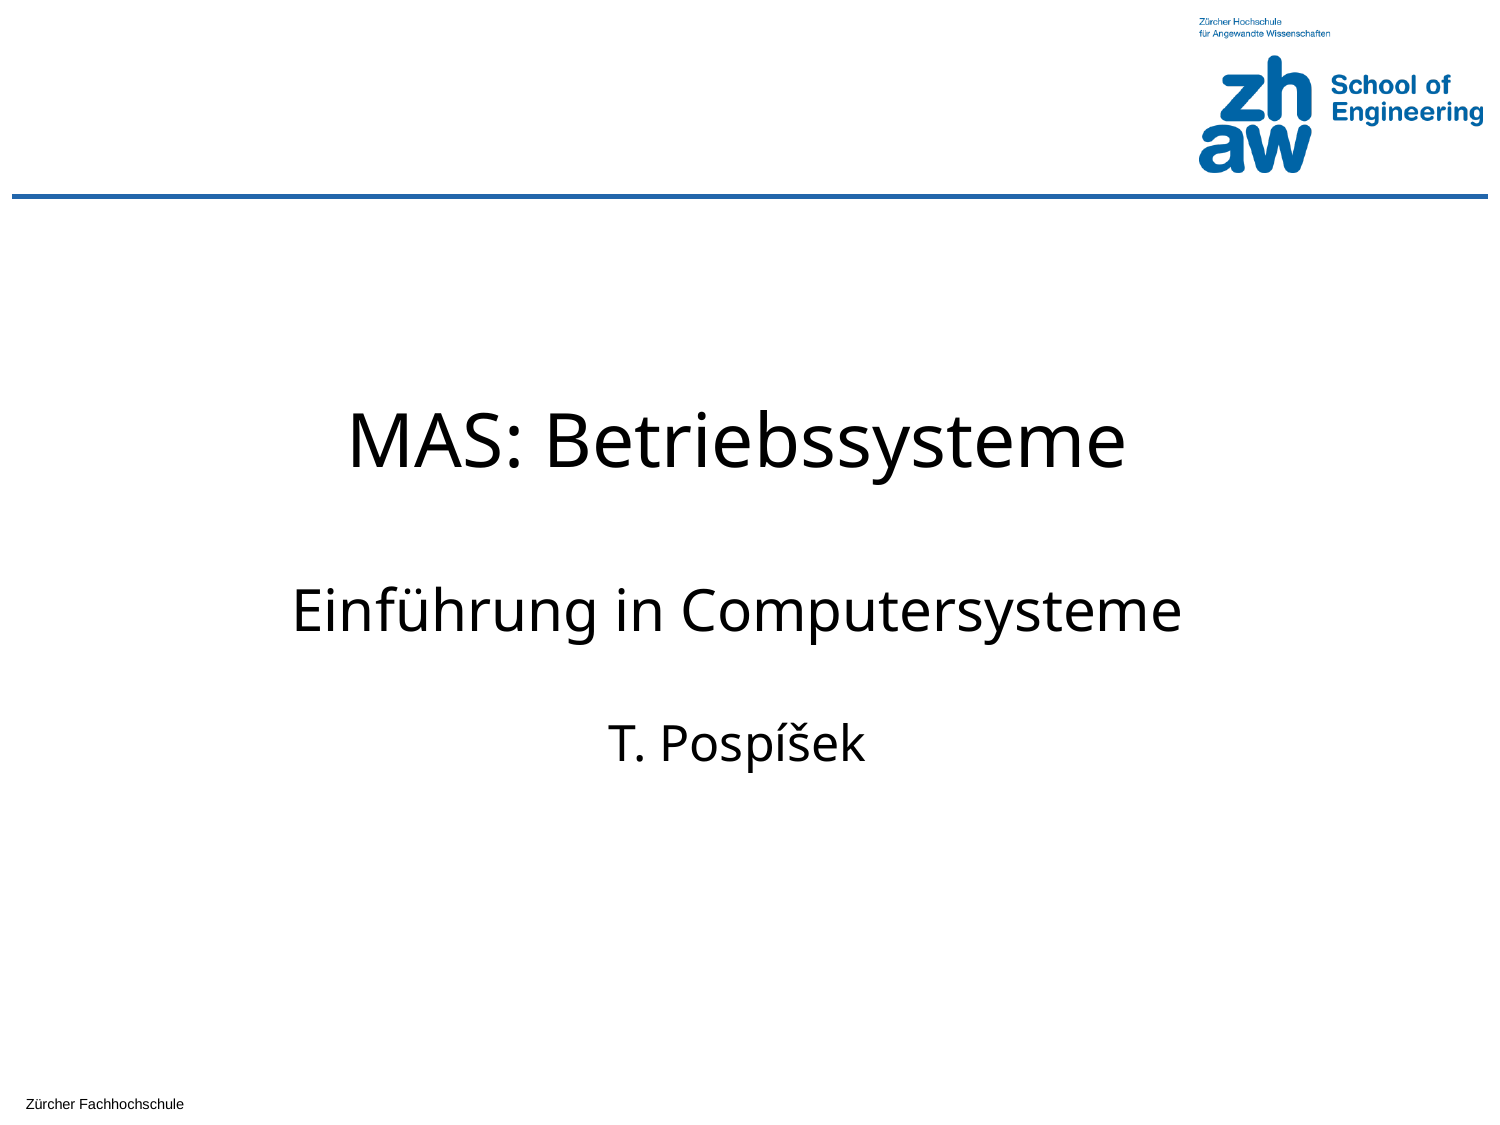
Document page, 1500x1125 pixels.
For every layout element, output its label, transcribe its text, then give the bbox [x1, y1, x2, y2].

text_box MAS: Betriebssysteme Einführung in Computersysteme T. Pospíšek [112, 262, 1363, 913]
picture [1199, 18, 1483, 173]
